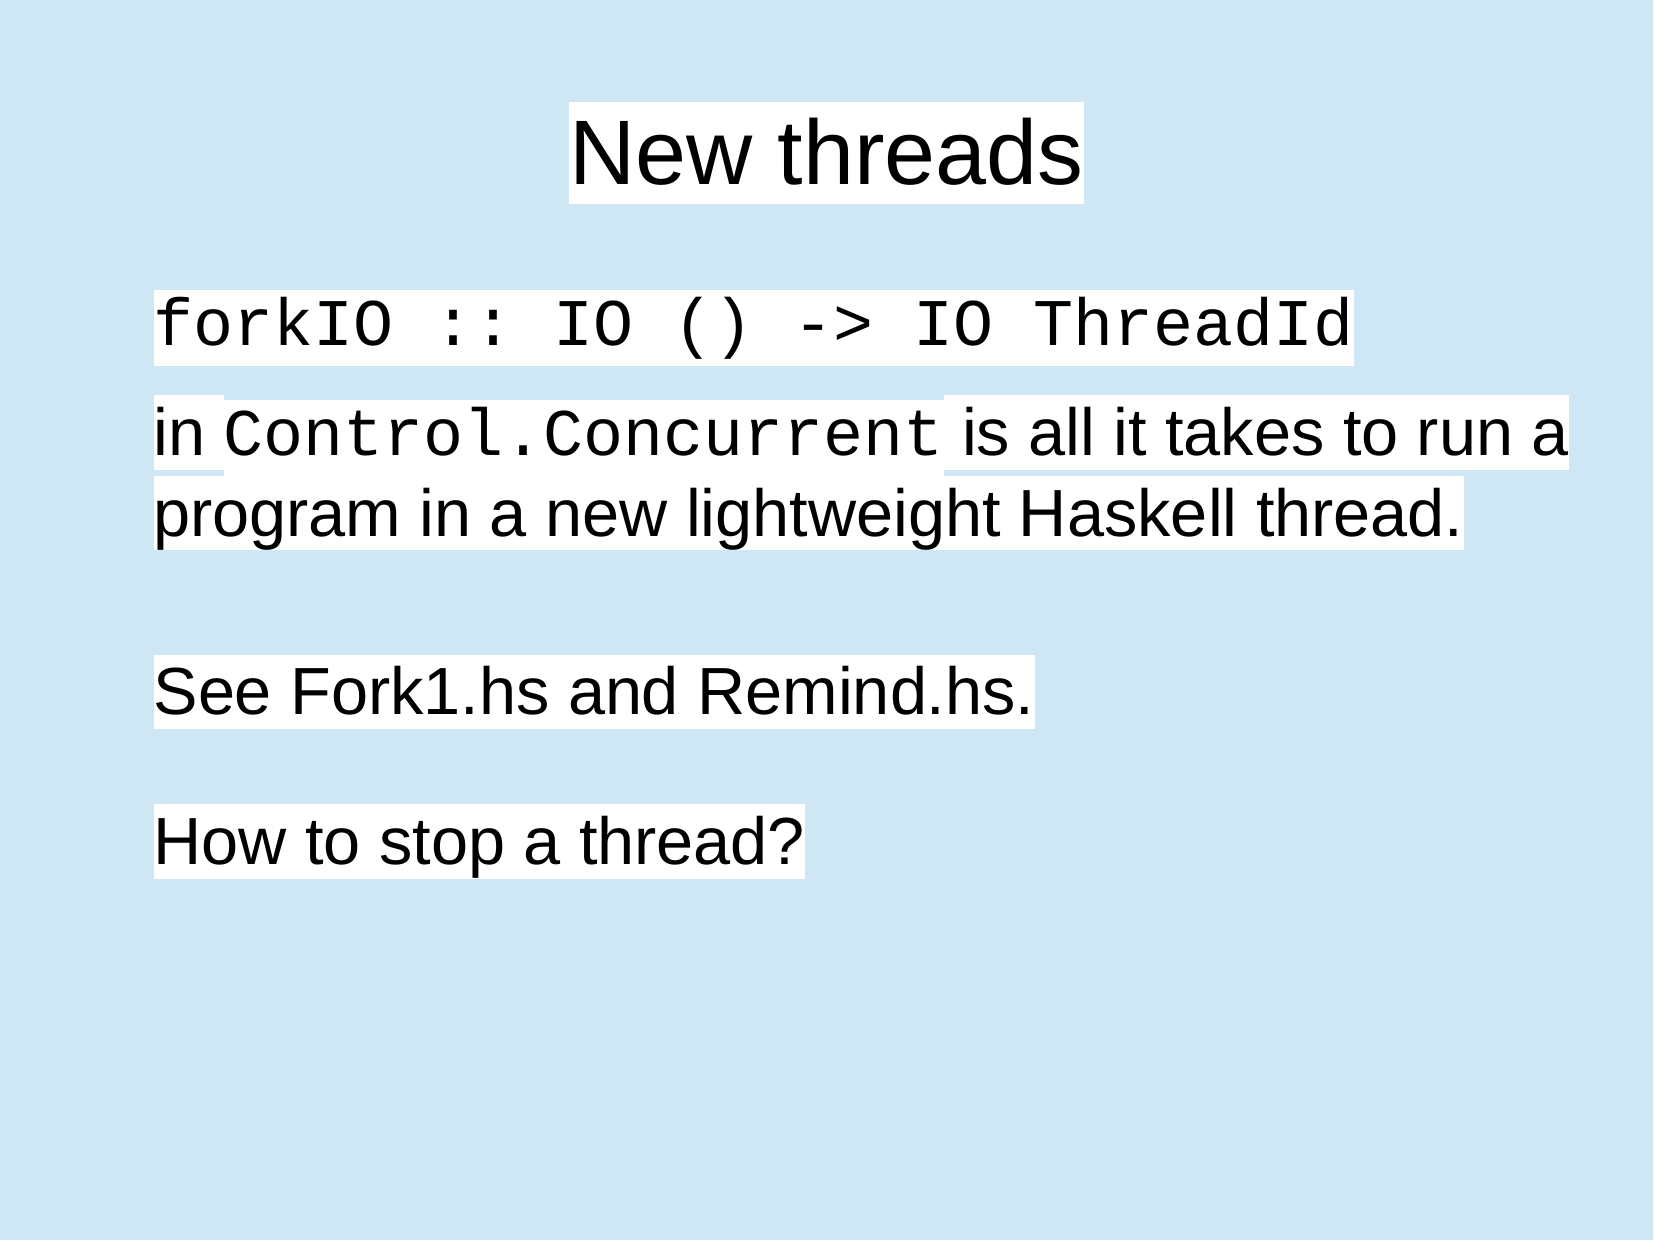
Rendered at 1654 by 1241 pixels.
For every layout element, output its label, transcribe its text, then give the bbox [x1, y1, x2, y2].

title New threads [82, 49, 1571, 257]
list forkIO :: IO () -> IO ThreadId in Control.Concurrent is all it takes to run a program in a new lightweight Haskell thread. See Fork1.hs and Remind.hs. How to stop a thread? [82, 290, 1571, 1010]
